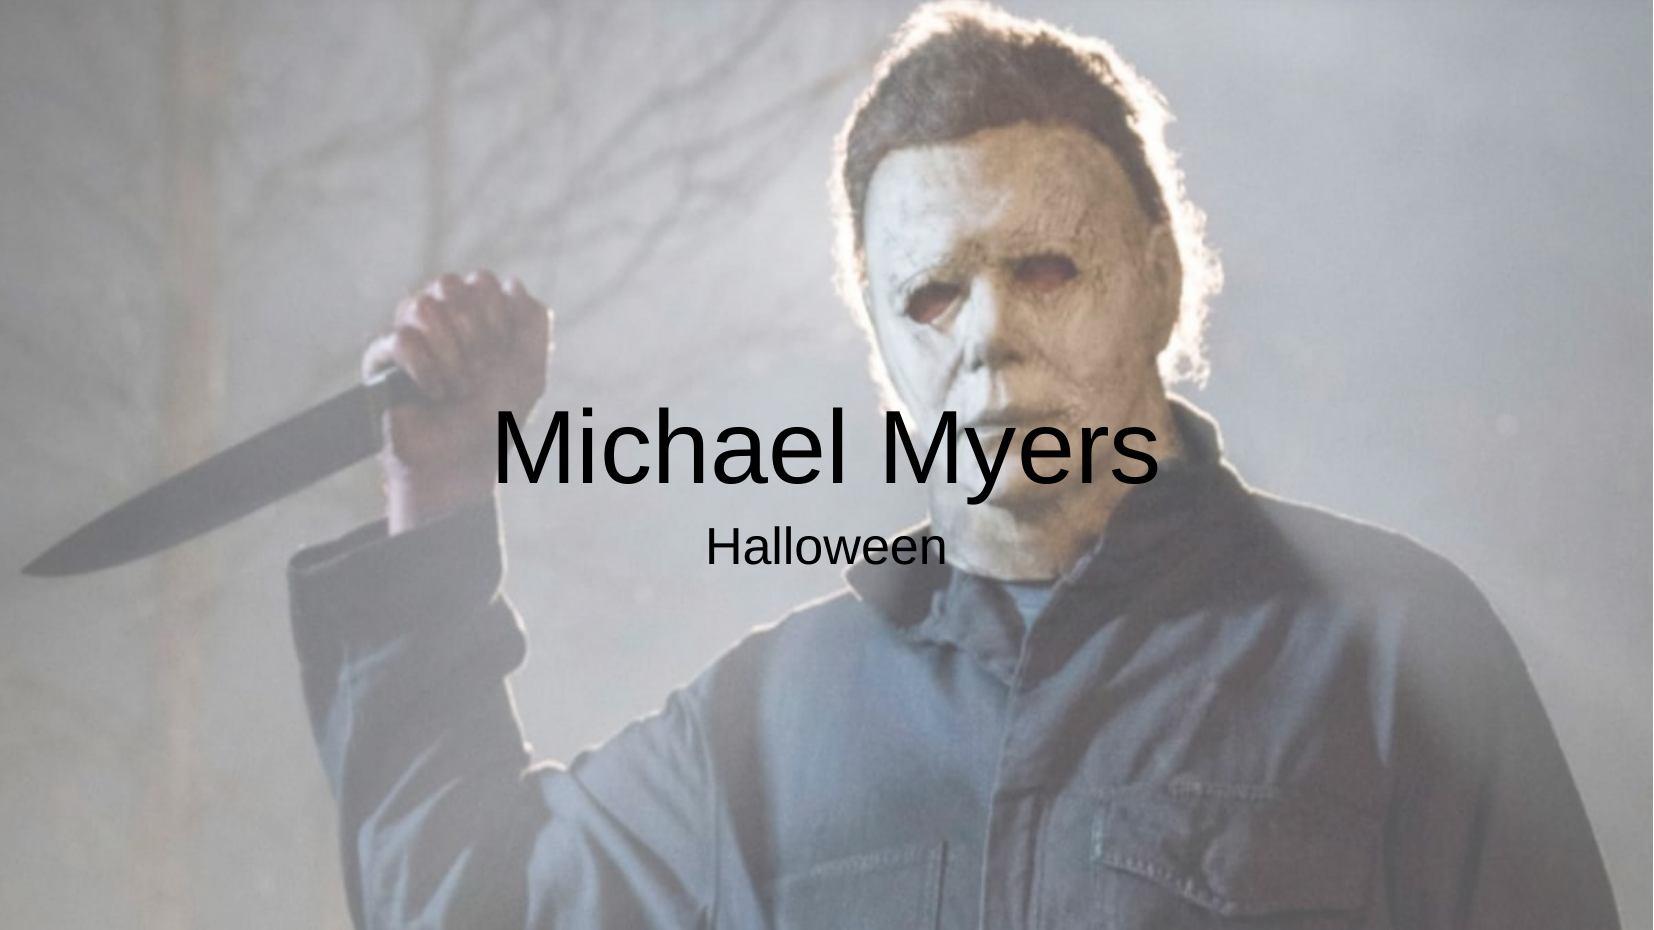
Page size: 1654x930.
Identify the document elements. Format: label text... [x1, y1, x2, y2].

title Michael Myers [82, 369, 1571, 525]
list Halloween [345, 517, 1238, 713]
